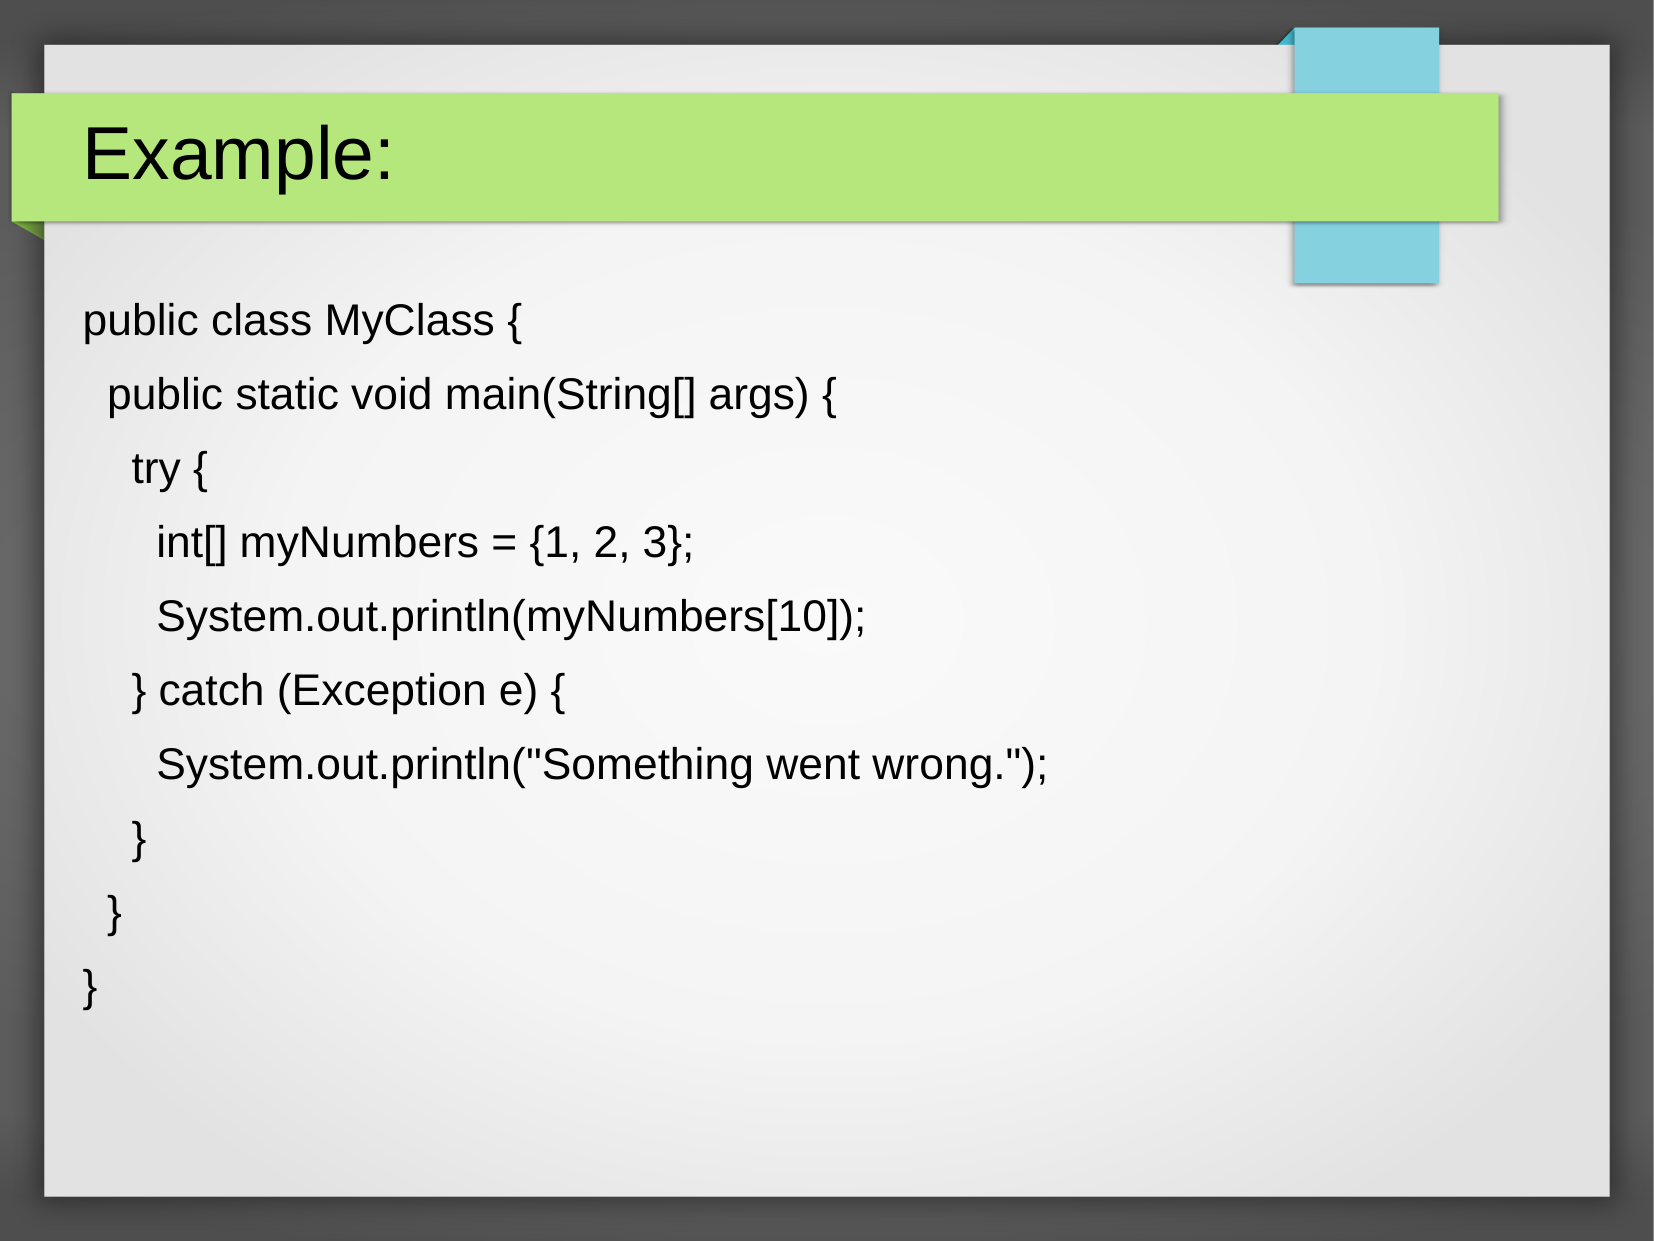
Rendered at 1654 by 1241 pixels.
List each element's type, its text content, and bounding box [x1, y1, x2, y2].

list public class MyClass { public static void main(String[] args) { try { int[] myNumbers = {1, 2, 3}; System.out.println(myNumbers[10]); } catch (Exception e) { System.out.println("Something went wrong."); } } } [82, 295, 1571, 1015]
picture [0, 0, 1654, 1241]
title Example: [82, 94, 1264, 213]
